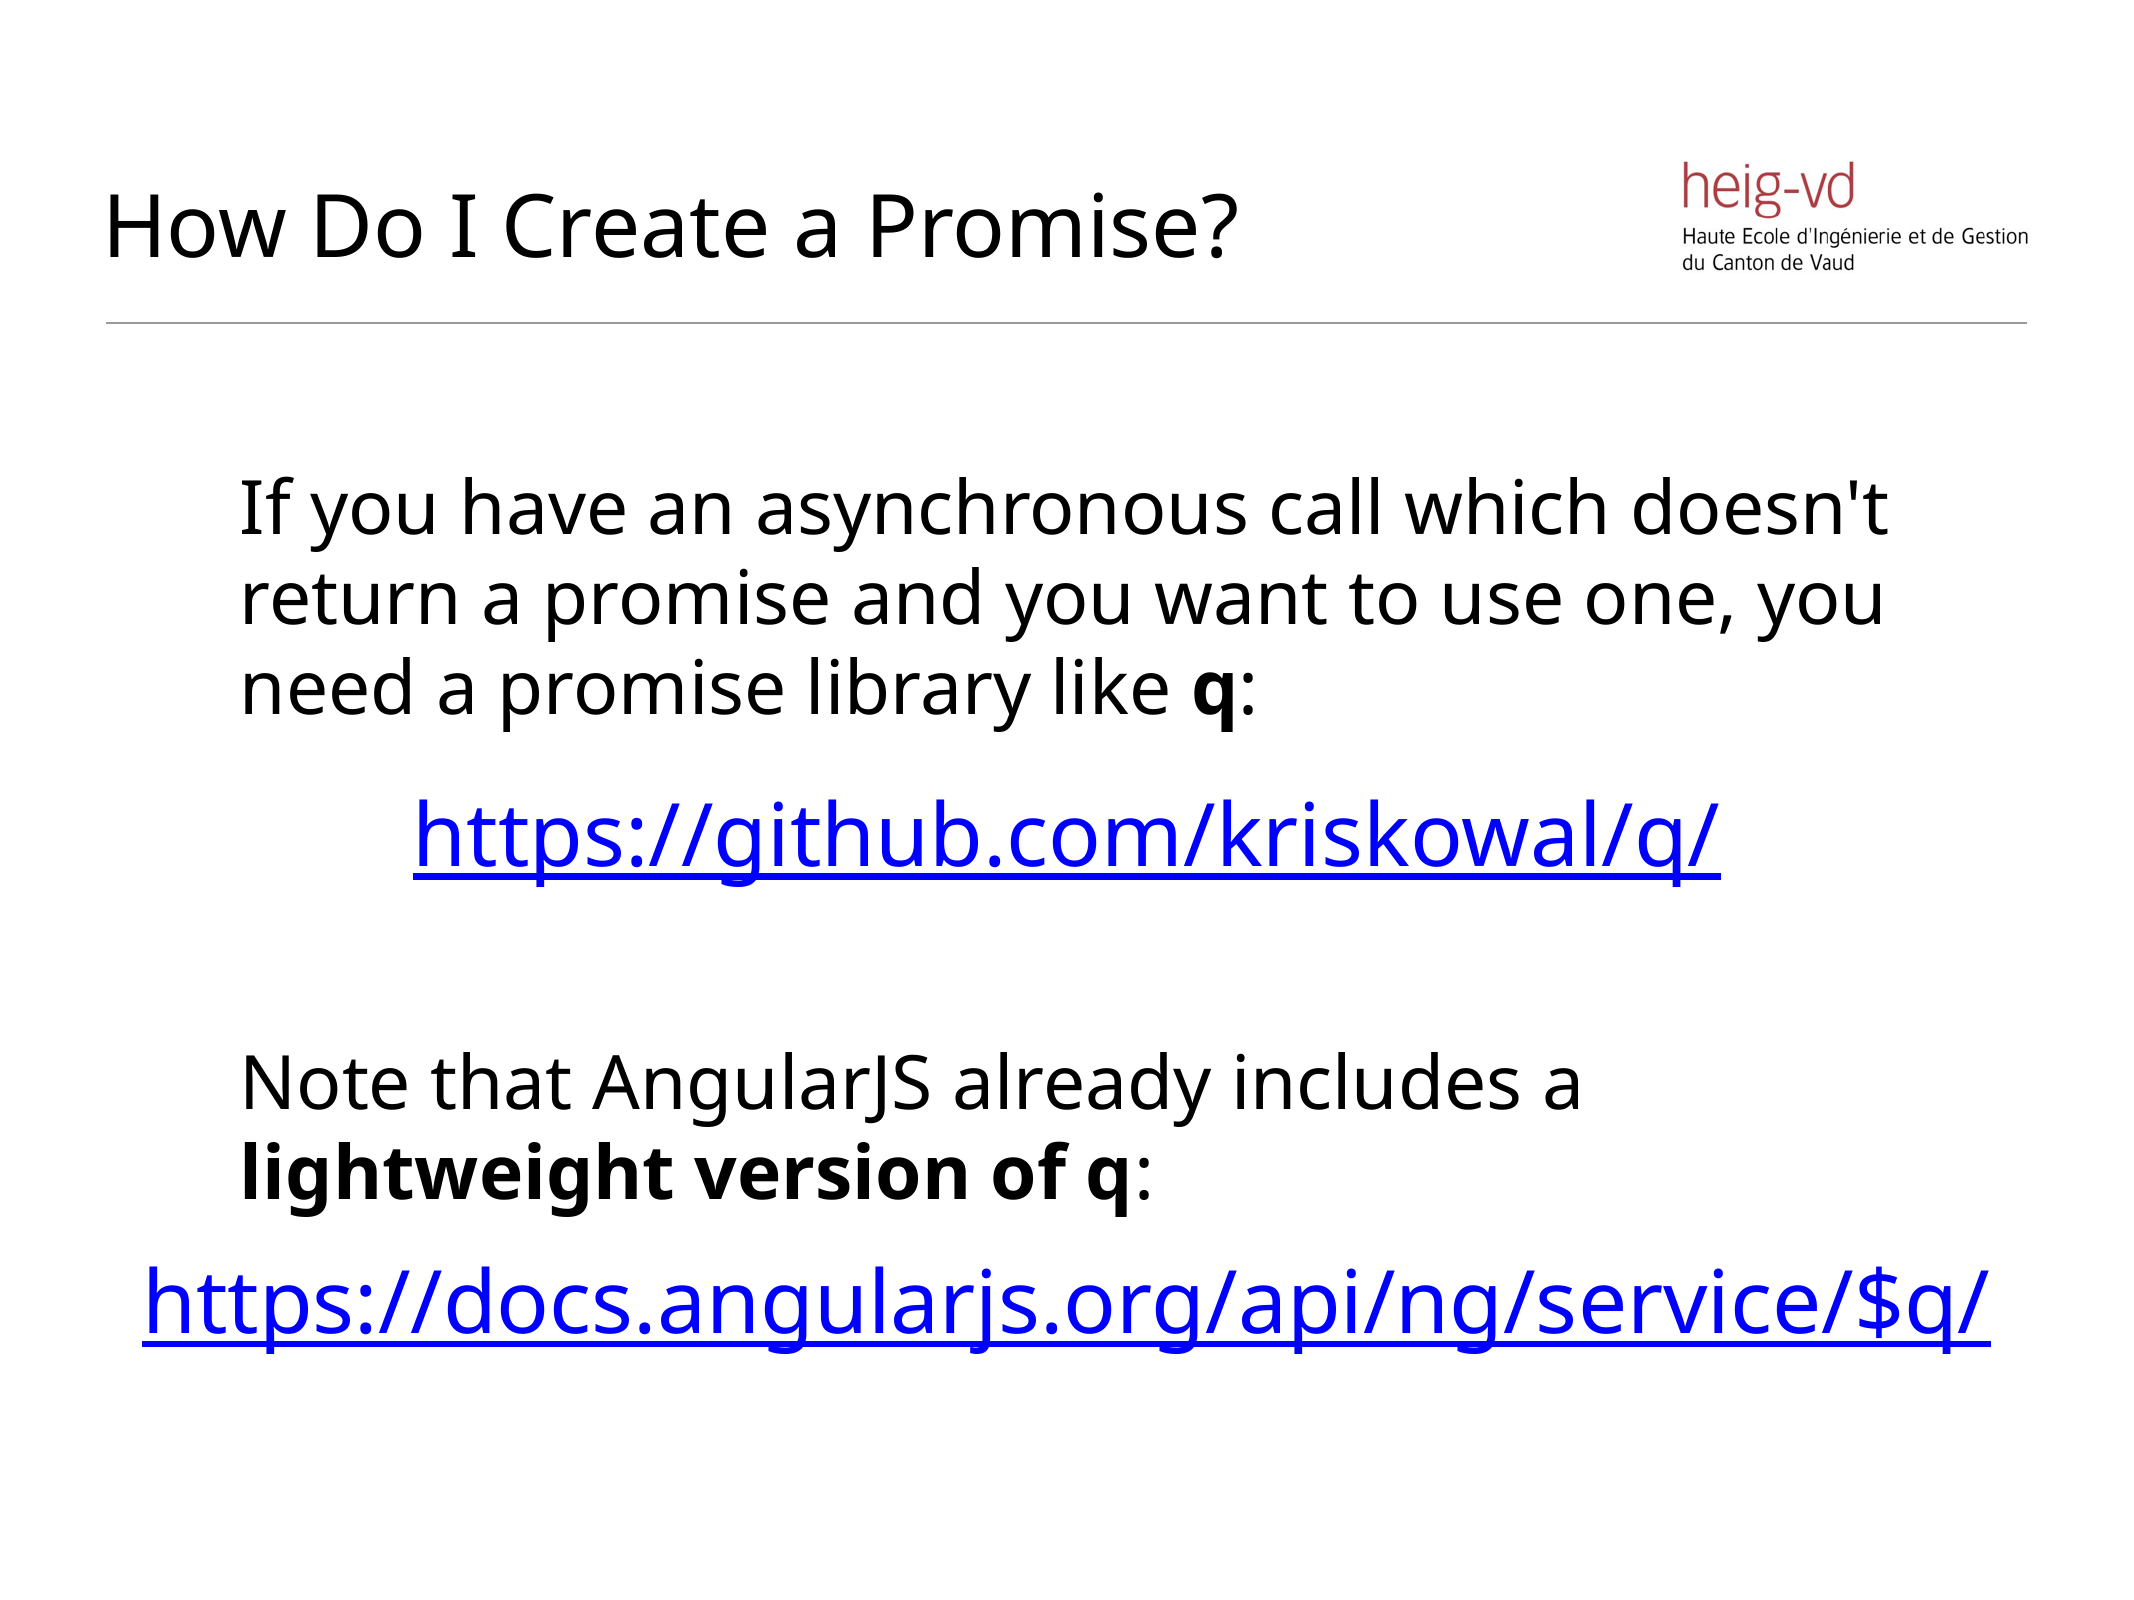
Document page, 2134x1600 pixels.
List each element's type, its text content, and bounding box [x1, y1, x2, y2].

text_box If you have an asynchronous call which doesn't return a promise and you want to use one, you need a promise library like q: [231, 451, 1902, 739]
text_box Note that AngularJS already includes a lightweight version of q: [231, 1025, 1902, 1223]
text_box https://docs.angularjs.org/api/ng/service/$q/ [133, 1238, 2000, 1375]
text_box https://github.com/kriskowal/q/ [404, 770, 1729, 907]
title How Do I Create a Promise? [93, 54, 2040, 284]
